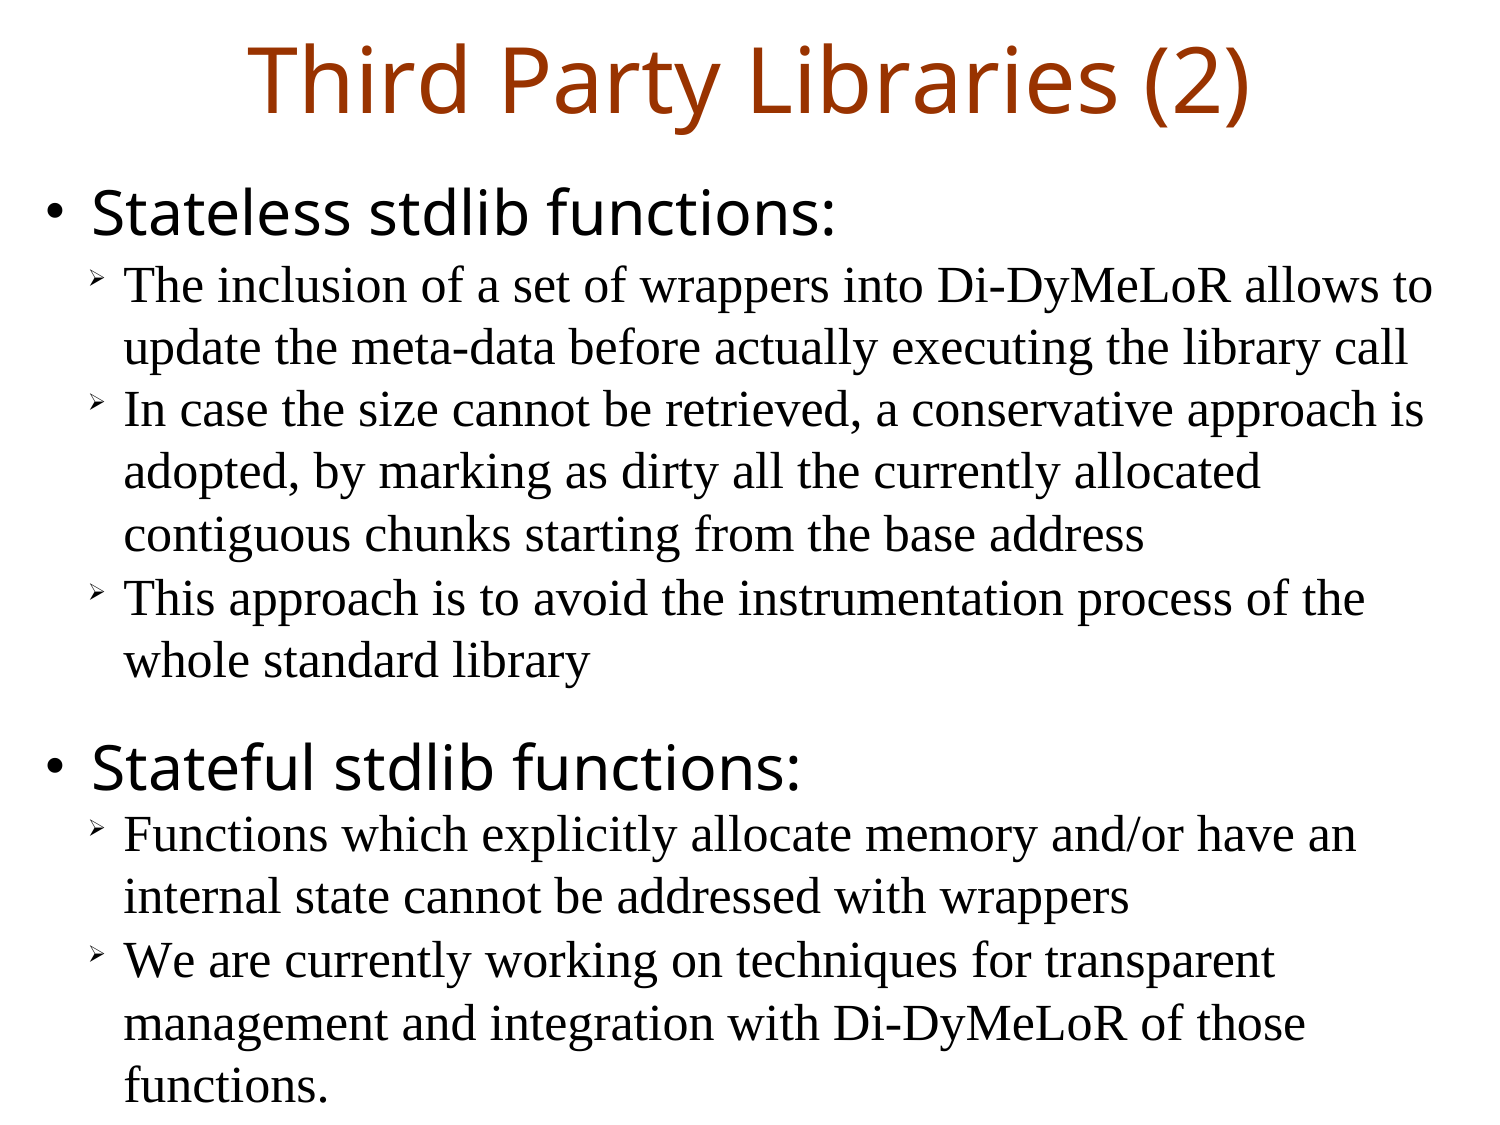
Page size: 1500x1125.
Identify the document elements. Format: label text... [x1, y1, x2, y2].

text_box Stateless stdlib functions: [29, 165, 1477, 242]
title Third Party Libraries (2) [112, 0, 1388, 165]
text_box In case the size cannot be retrieved, a conservative approach is adopted, by marking as dirty all the currently allocated contiguous chunks starting from the base address [0, 366, 1500, 555]
text_box Stateful stdlib functions: [29, 720, 1477, 791]
text_box We are currently working on techniques for transparent management and integration with Di-DyMeLoR of those functions. [0, 918, 1500, 1058]
text_box Functions which explicitly allocate memory and/or have an internal state cannot be addressed with wrappers [0, 791, 1500, 918]
text_box This approach is to avoid the instrumentation process of the whole standard library [0, 555, 1500, 696]
text_box The inclusion of a set of wrappers into Di-DyMeLoR allows to update the meta-data before actually executing the library call [0, 242, 1500, 366]
